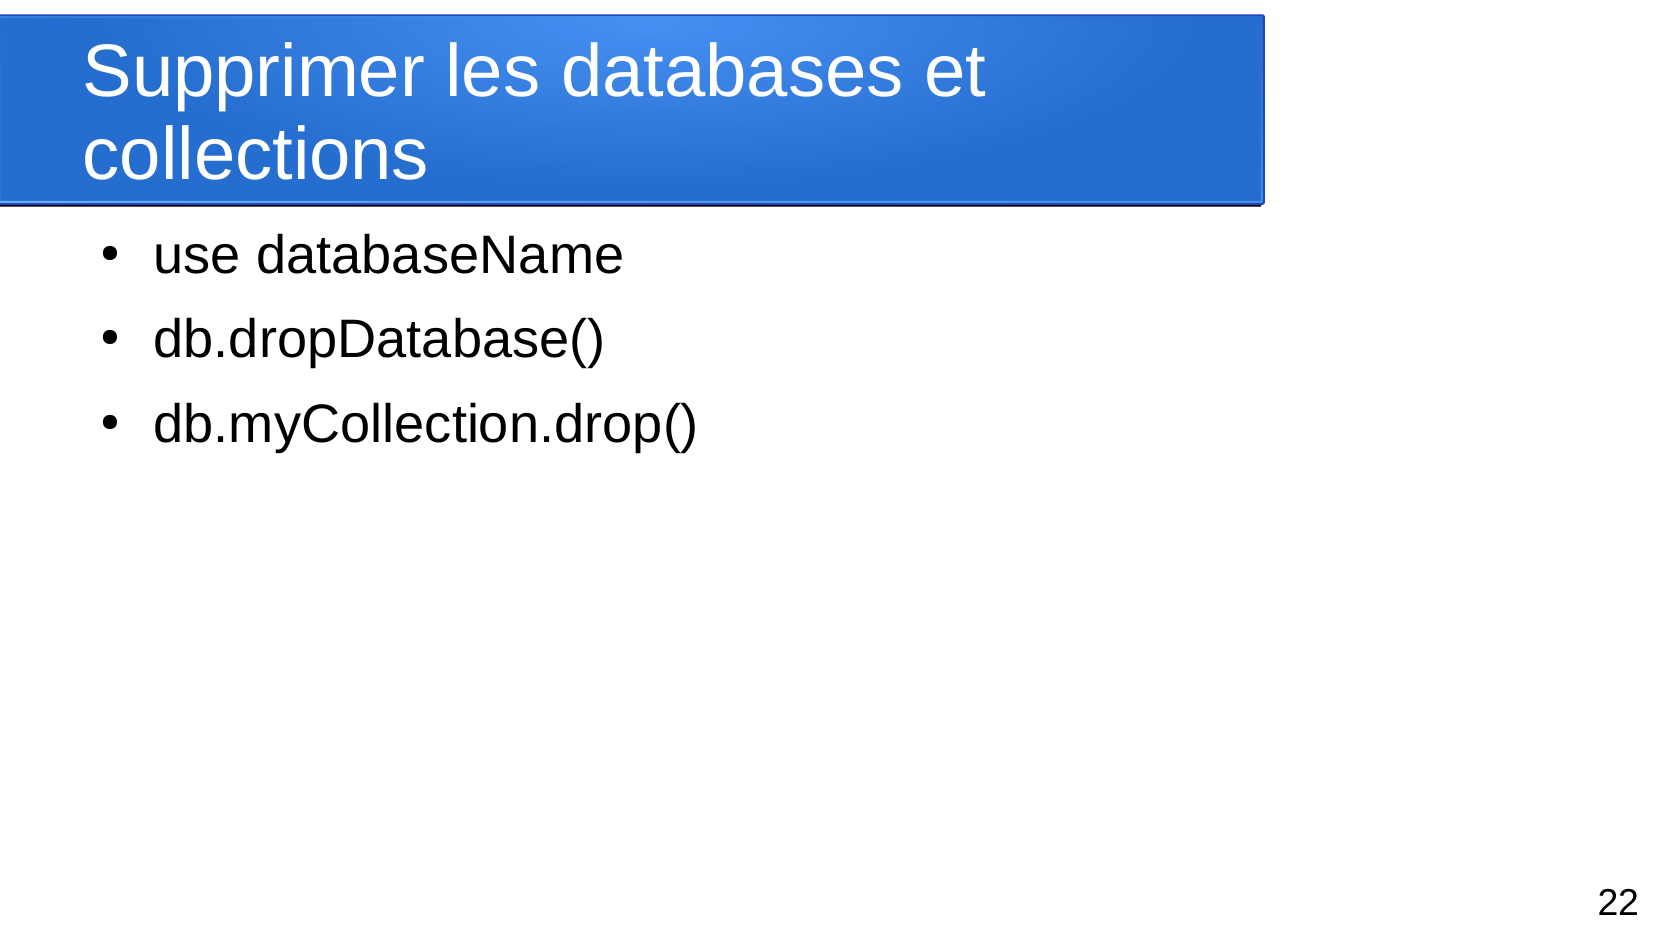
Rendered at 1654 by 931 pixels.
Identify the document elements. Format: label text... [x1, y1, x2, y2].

text_box 22 [1582, 874, 1654, 931]
list use databaseName db.dropDatabase() db.myCollection.drop() [82, 224, 1571, 764]
title Supprimer les databases et collections [82, 29, 1235, 196]
